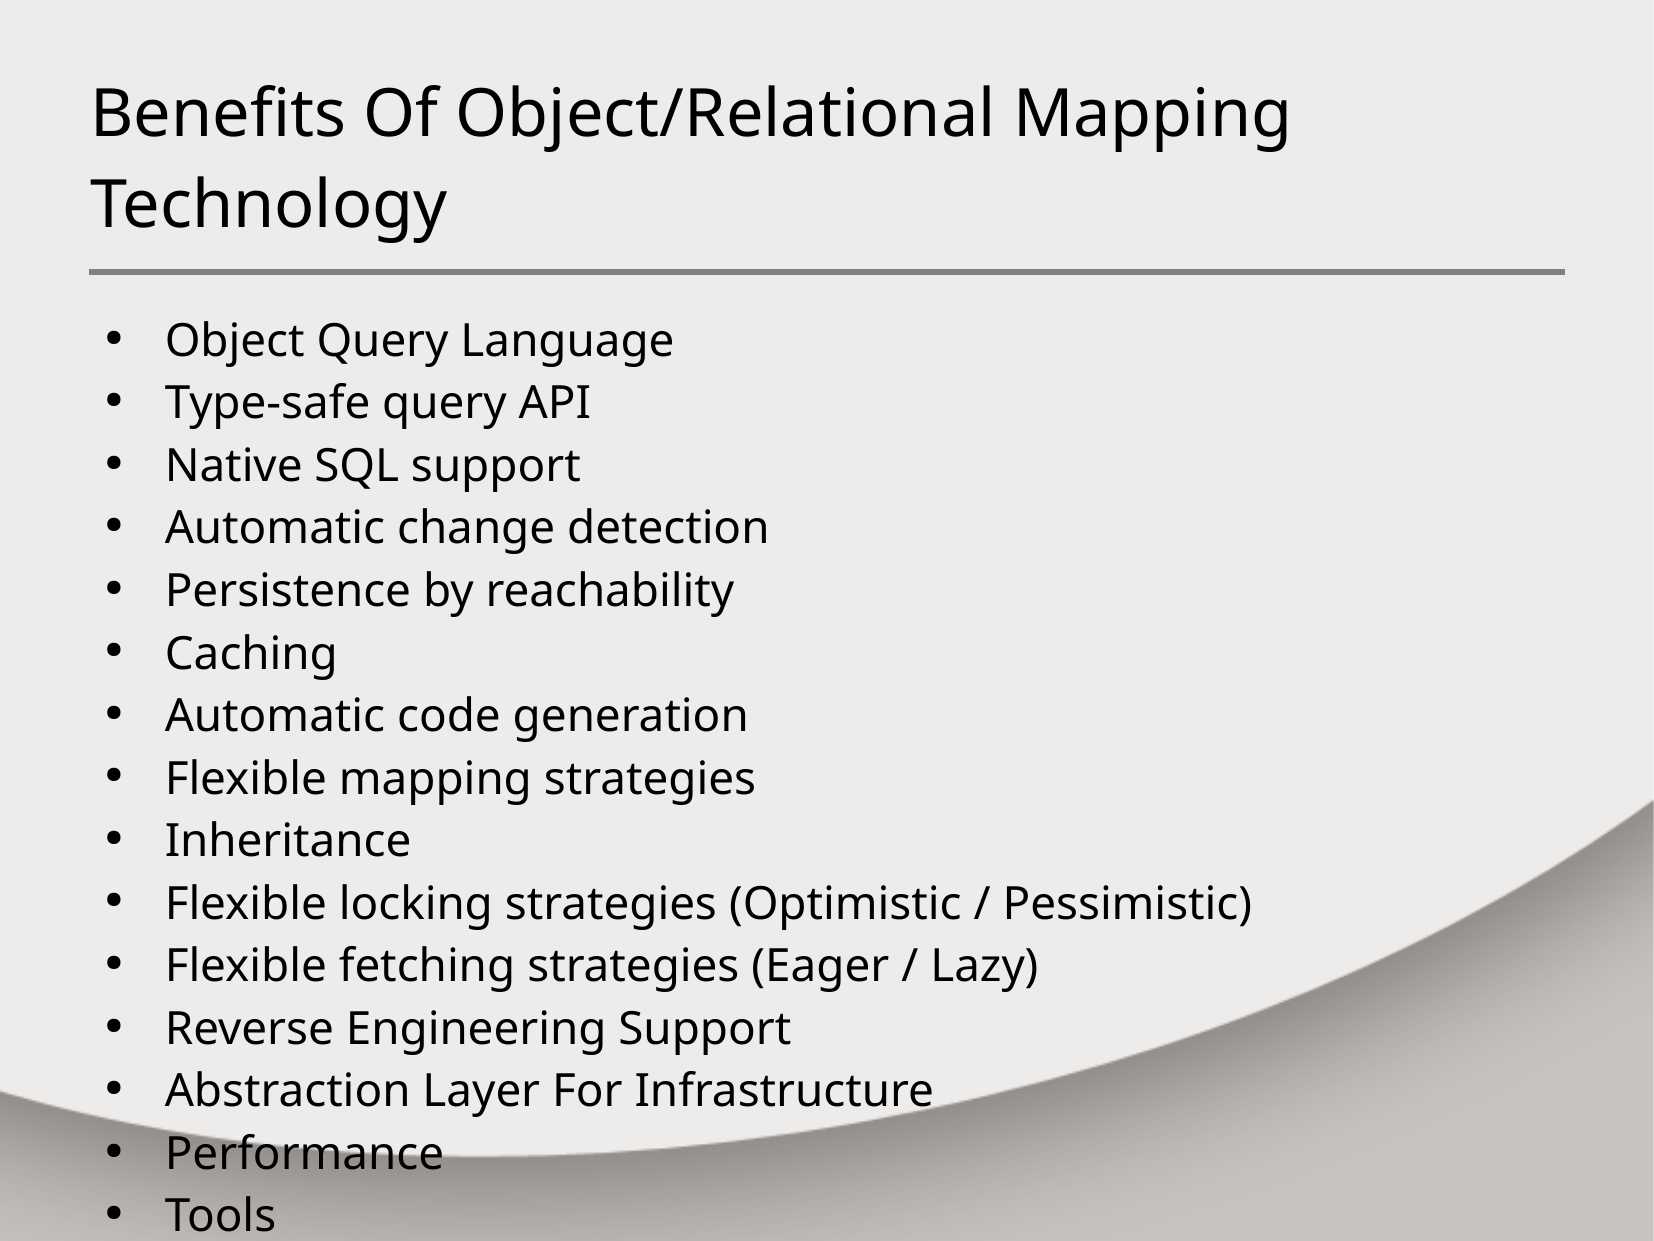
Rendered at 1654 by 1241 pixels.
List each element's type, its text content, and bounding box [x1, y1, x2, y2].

title Benefits Of Object/Relational Mapping Technology [90, 75, 1565, 238]
text_box Object Query Language Type-safe query API Native SQL support Automatic change detection Persistence by reachability Caching Automatic code generation Flexible mapping strategies Inheritance Flexible locking strategies (Optimistic / Pessimistic) Flexible fetching strategies (Eager / Lazy) Reverse Engineering Support Abstraction Layer For Infrastructure Performance Tools [90, 300, 1567, 1157]
picture [0, 0, 1654, 1241]
